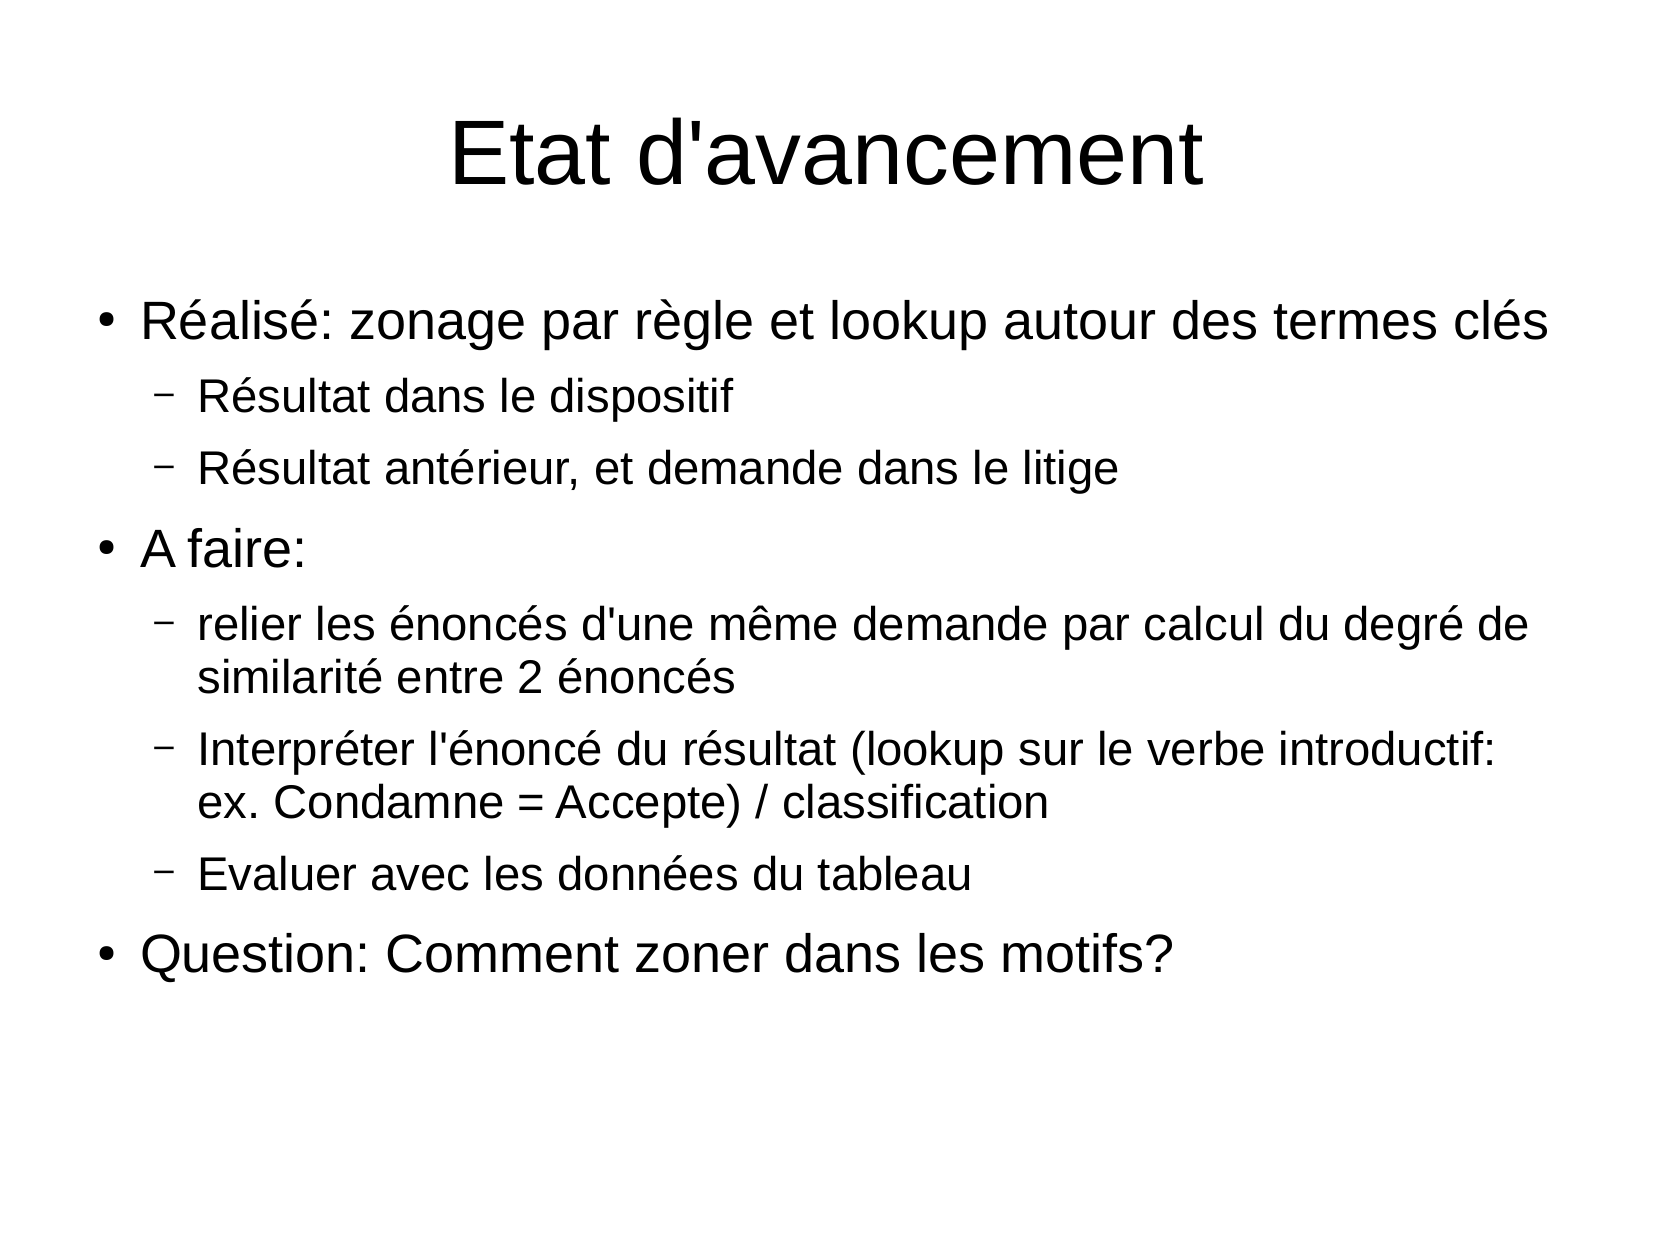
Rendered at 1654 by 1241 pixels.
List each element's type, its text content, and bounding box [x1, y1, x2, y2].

title Etat d'avancement [82, 49, 1571, 257]
list Réalisé: zonage par règle et lookup autour des termes clés Résultat dans le dispositif Résultat antérieur, et demande dans le litige A faire: relier les énoncés d'une même demande par calcul du degré de similarité entre 2 énoncés Interpréter l'énoncé du résultat (lookup sur le verbe introductif: ex. Condamne = Accepte) / classification Evaluer avec les données du tableau Question: Comment zoner dans les motifs? [82, 290, 1571, 1010]
